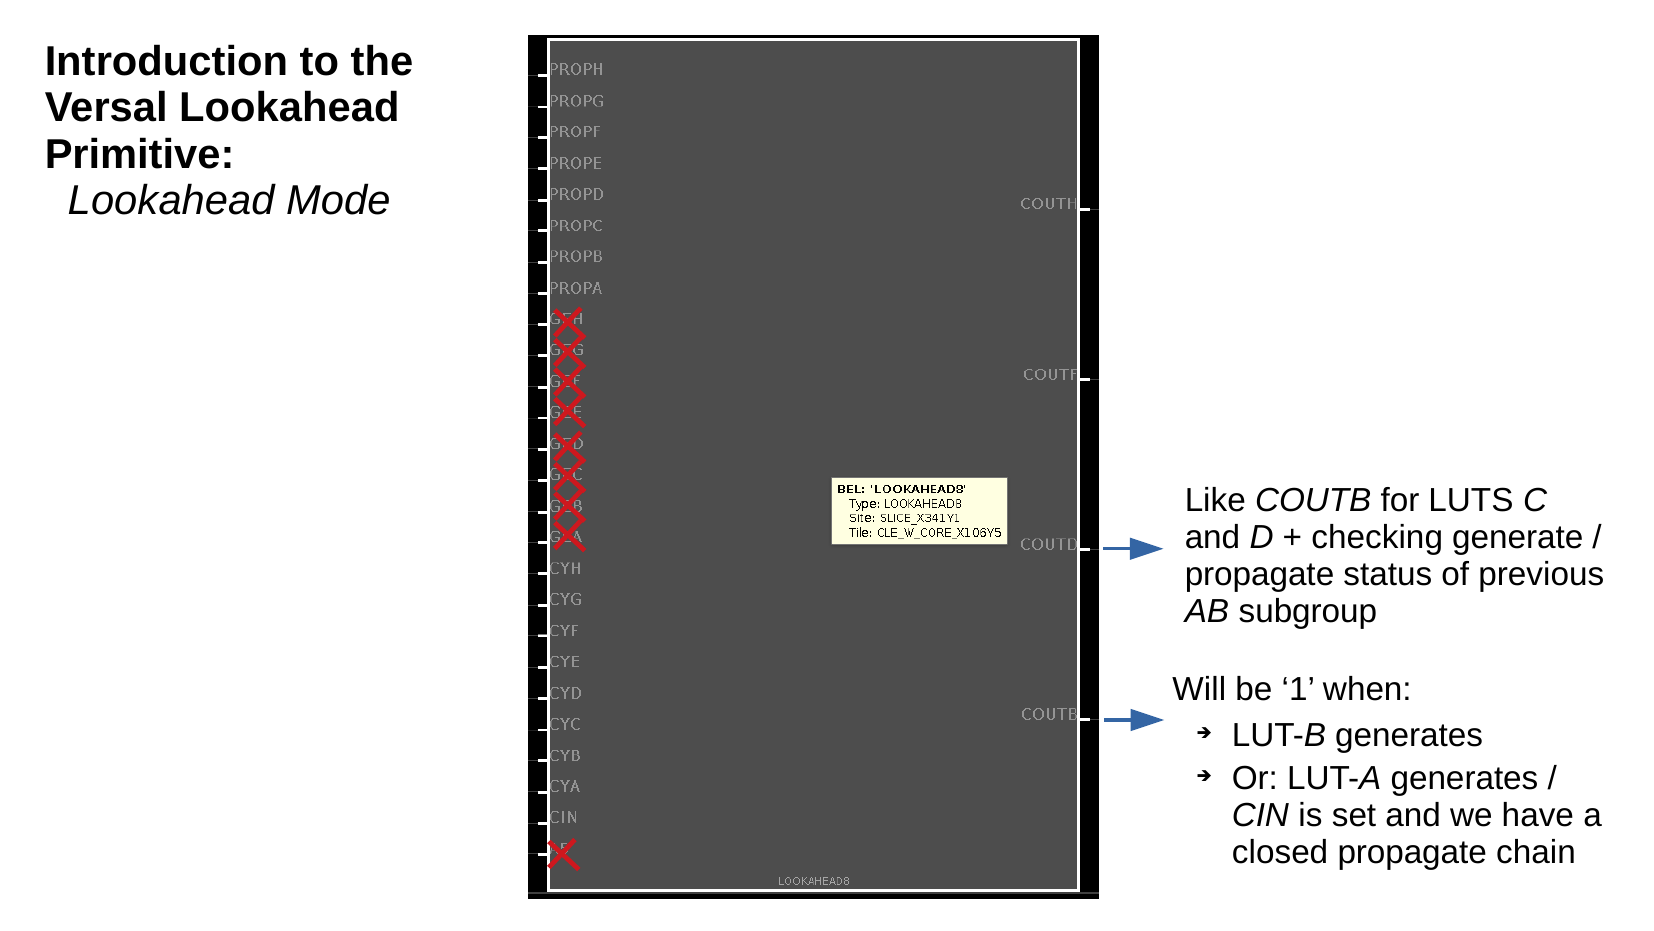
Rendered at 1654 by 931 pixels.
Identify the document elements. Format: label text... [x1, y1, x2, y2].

text_box Will be ‘1’ when: LUT-B generates Or: LUT-A generates / CIN is set and we have a closed propagate chain [1157, 663, 1638, 931]
picture [528, 35, 1099, 899]
text_box Like COUTB for LUTS C and D + checking generate / propagate status of previous AB subgroup [1170, 474, 1621, 638]
text_box Introduction to the Versal Lookahead Primitive: Lookahead Mode [30, 30, 481, 231]
